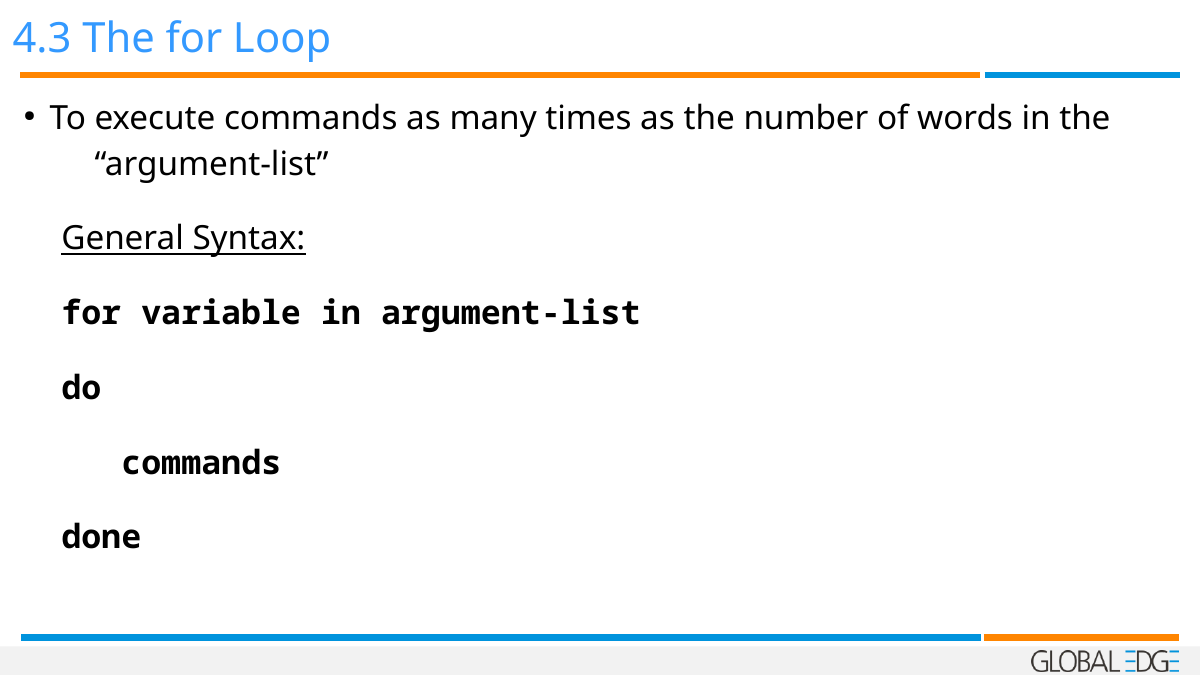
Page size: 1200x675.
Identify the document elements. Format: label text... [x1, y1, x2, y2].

picture [1031, 650, 1179, 672]
title 4.3 The for Loop [12, 9, 1088, 63]
list To execute commands as many times as the number of words in the “argument-list” General Syntax: for variable in argument-list do commands done [23, 94, 1170, 615]
